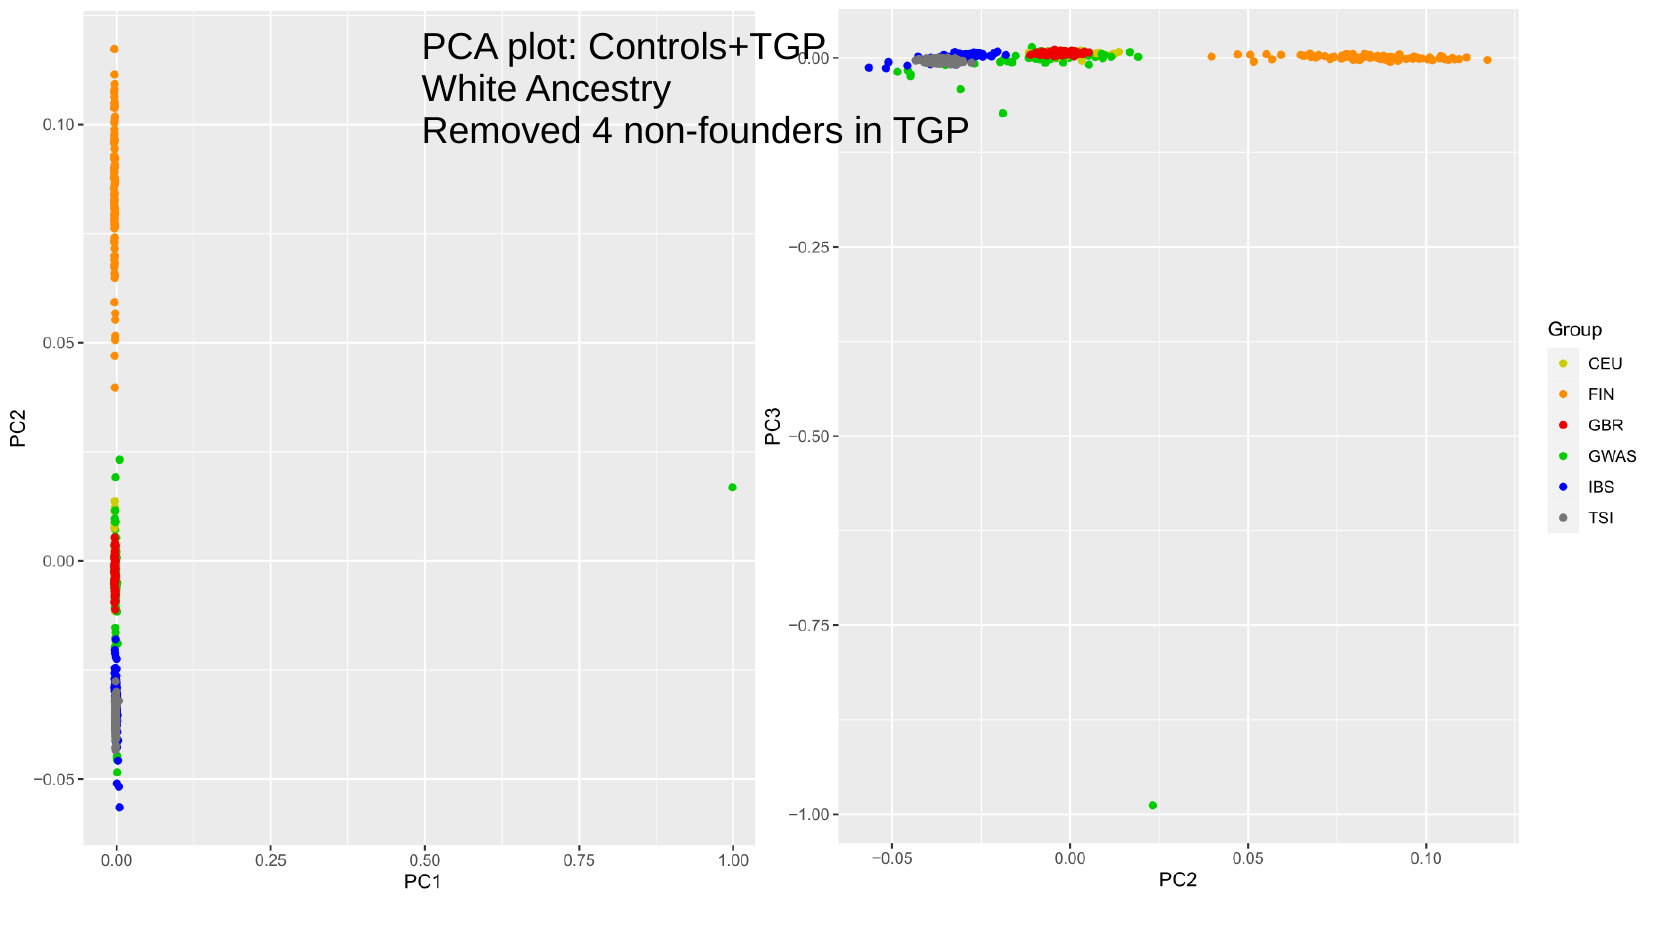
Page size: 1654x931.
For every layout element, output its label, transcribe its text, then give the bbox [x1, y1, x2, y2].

picture [0, 0, 1654, 902]
text_box PCA plot: Controls+TGP White Ancestry Removed 4 non-founders in TGP [406, 18, 986, 159]
